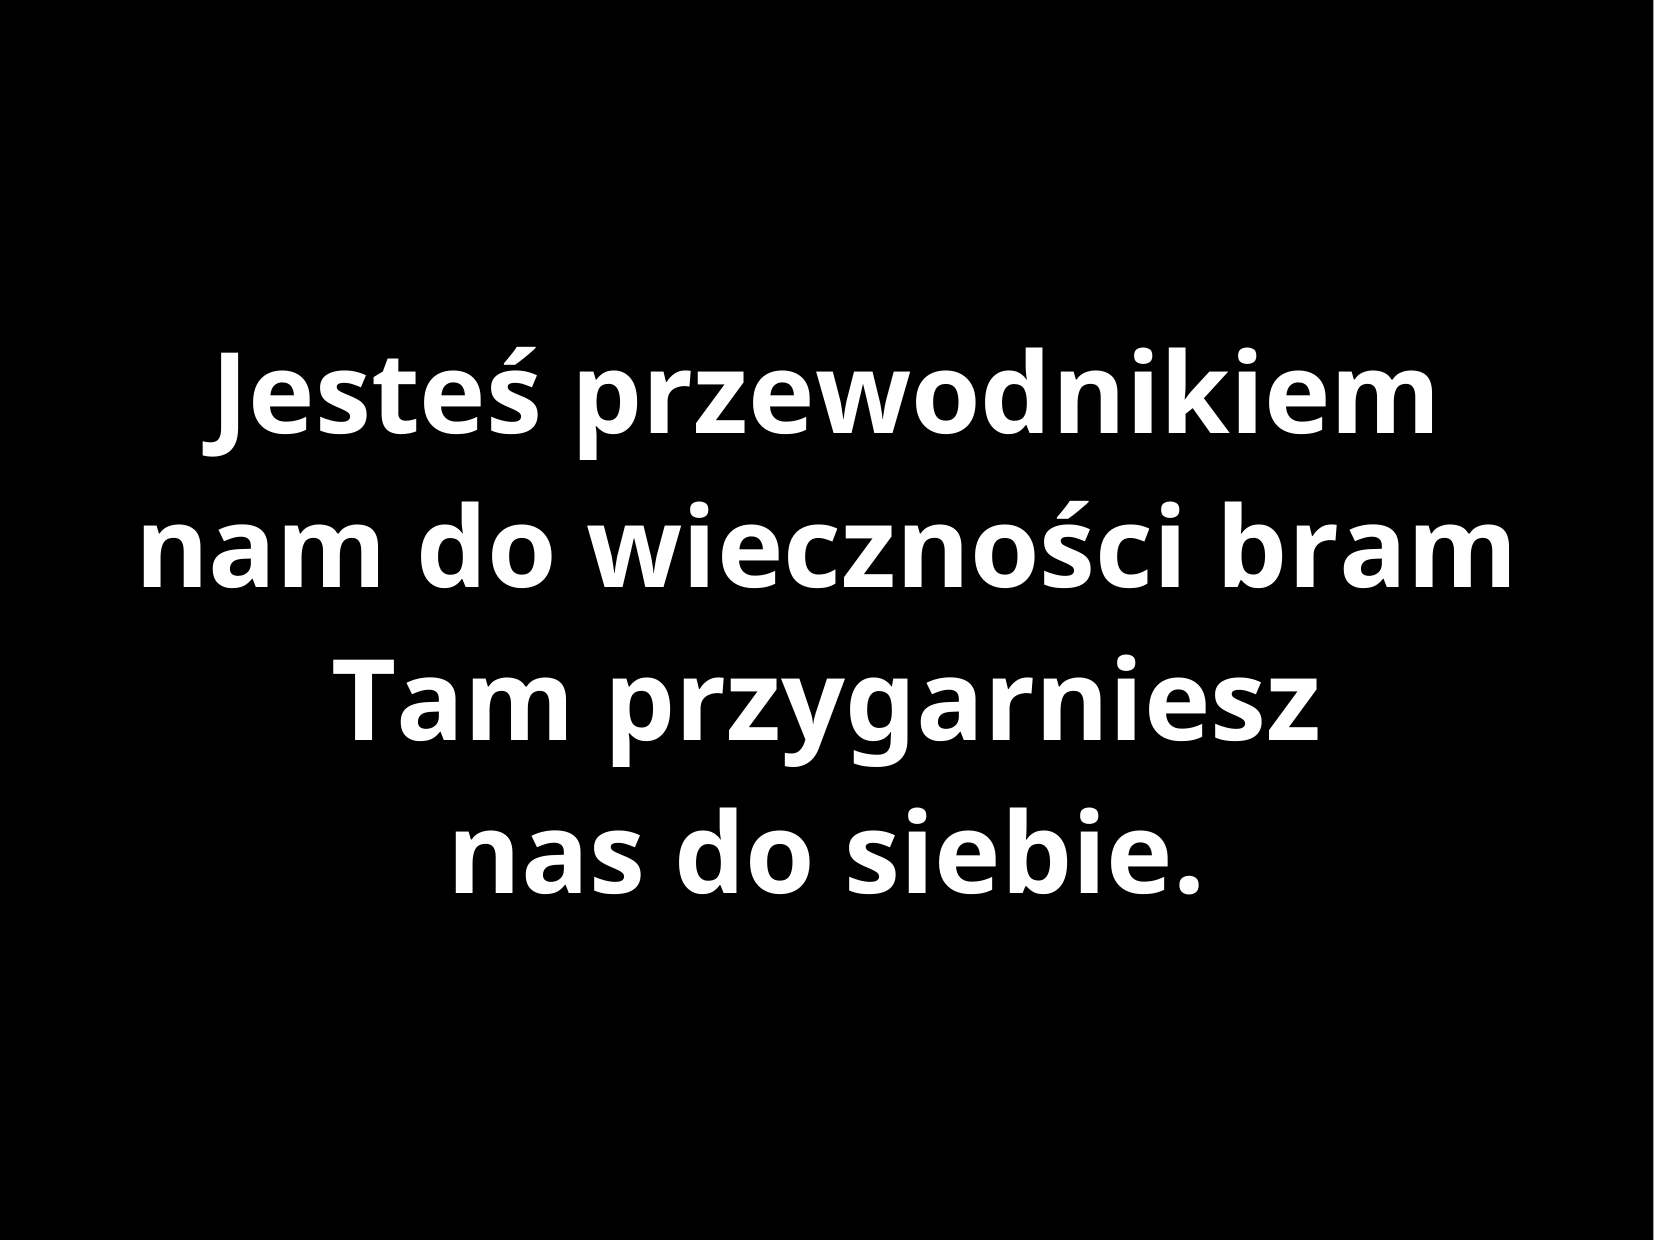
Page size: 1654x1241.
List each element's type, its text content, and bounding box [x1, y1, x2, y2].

title Jesteś przewodnikiem nam do wieczności bram Tam przygarniesz nas do siebie. [0, 0, 1654, 1241]
